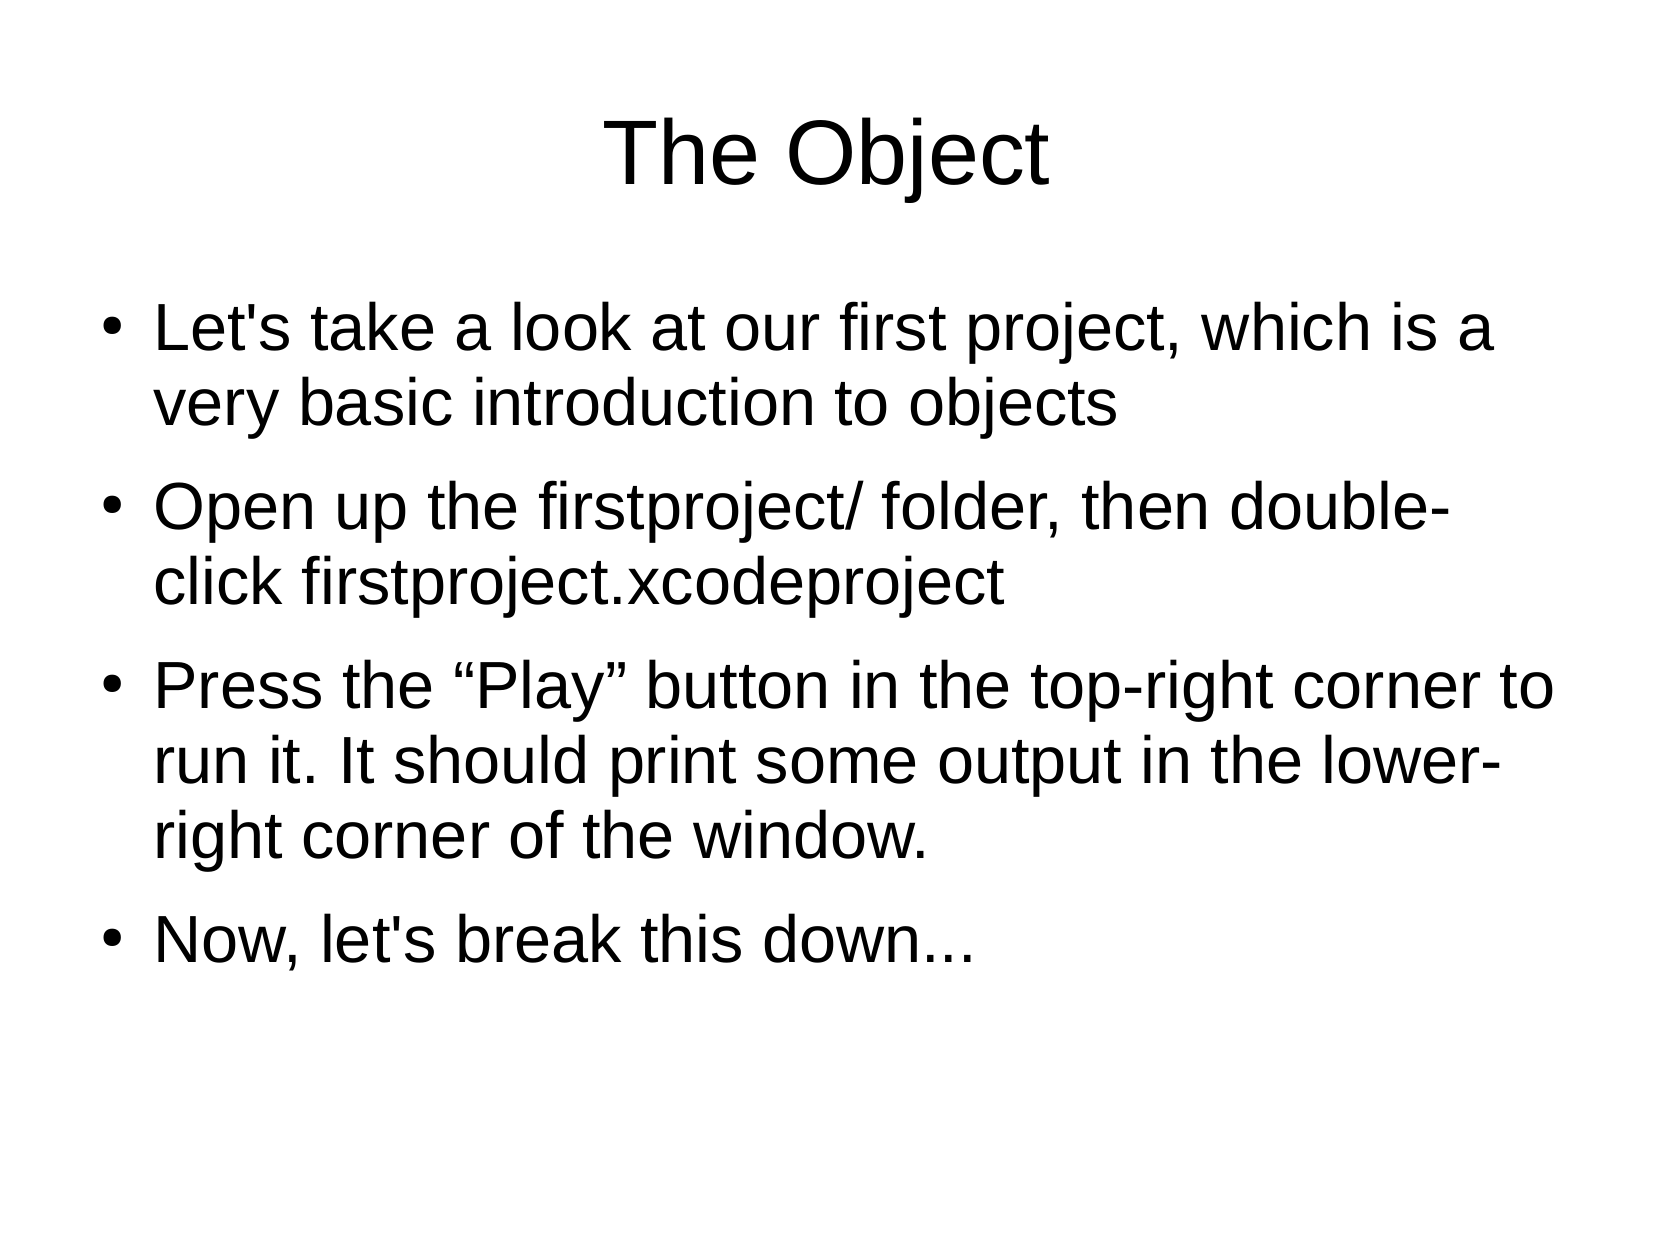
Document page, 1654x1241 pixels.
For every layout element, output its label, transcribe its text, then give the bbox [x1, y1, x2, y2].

list Let's take a look at our first project, which is a very basic introduction to objects Open up the firstproject/ folder, then double-click firstproject.xcodeproject Press the “Play” button in the top-right corner to run it. It should print some output in the lower-right corner of the window. Now, let's break this down... [82, 290, 1571, 1010]
title The Object [82, 49, 1571, 257]
